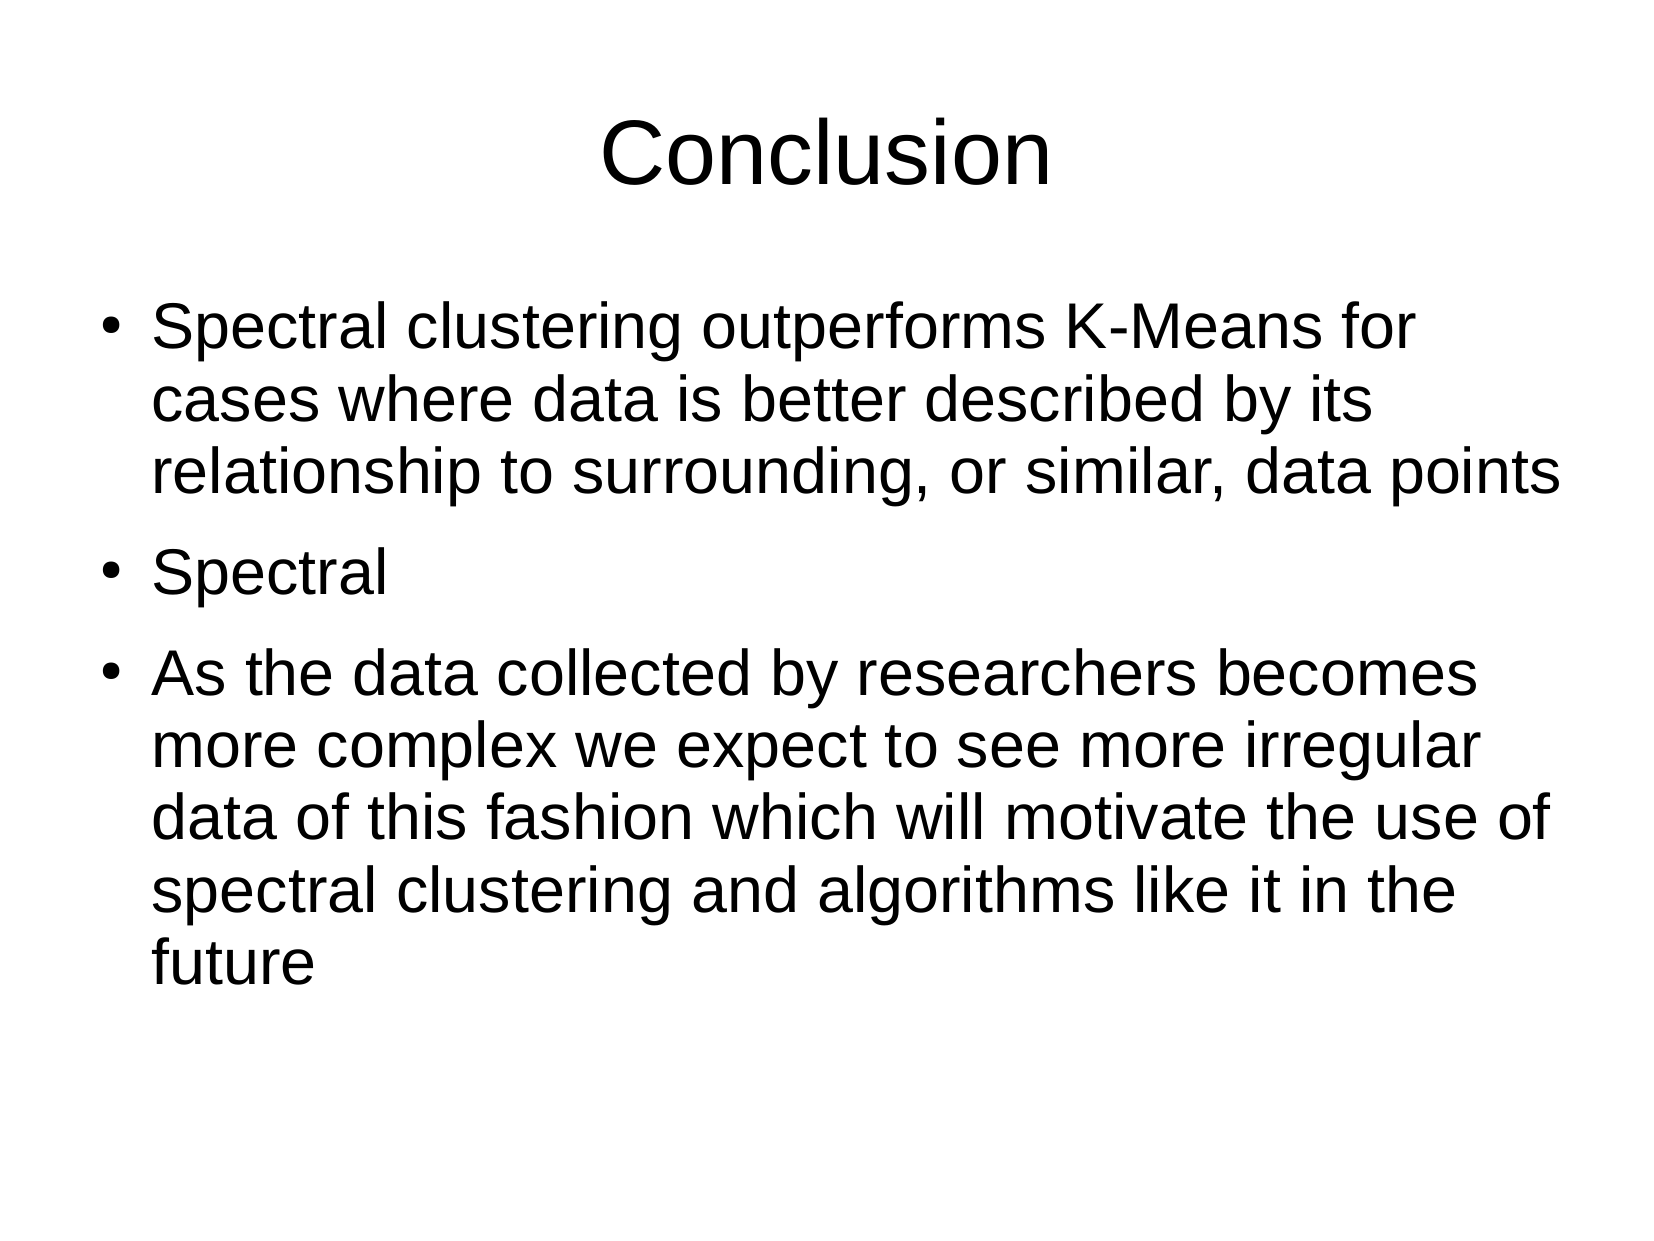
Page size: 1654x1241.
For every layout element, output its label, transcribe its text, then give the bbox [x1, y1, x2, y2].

title Conclusion [82, 49, 1571, 257]
list Spectral clustering outperforms K-Means for cases where data is better described by its relationship to surrounding, or similar, data points Spectral As the data collected by researchers becomes more complex we expect to see more irregular data of this fashion which will motivate the use of spectral clustering and algorithms like it in the future [82, 290, 1571, 1010]
